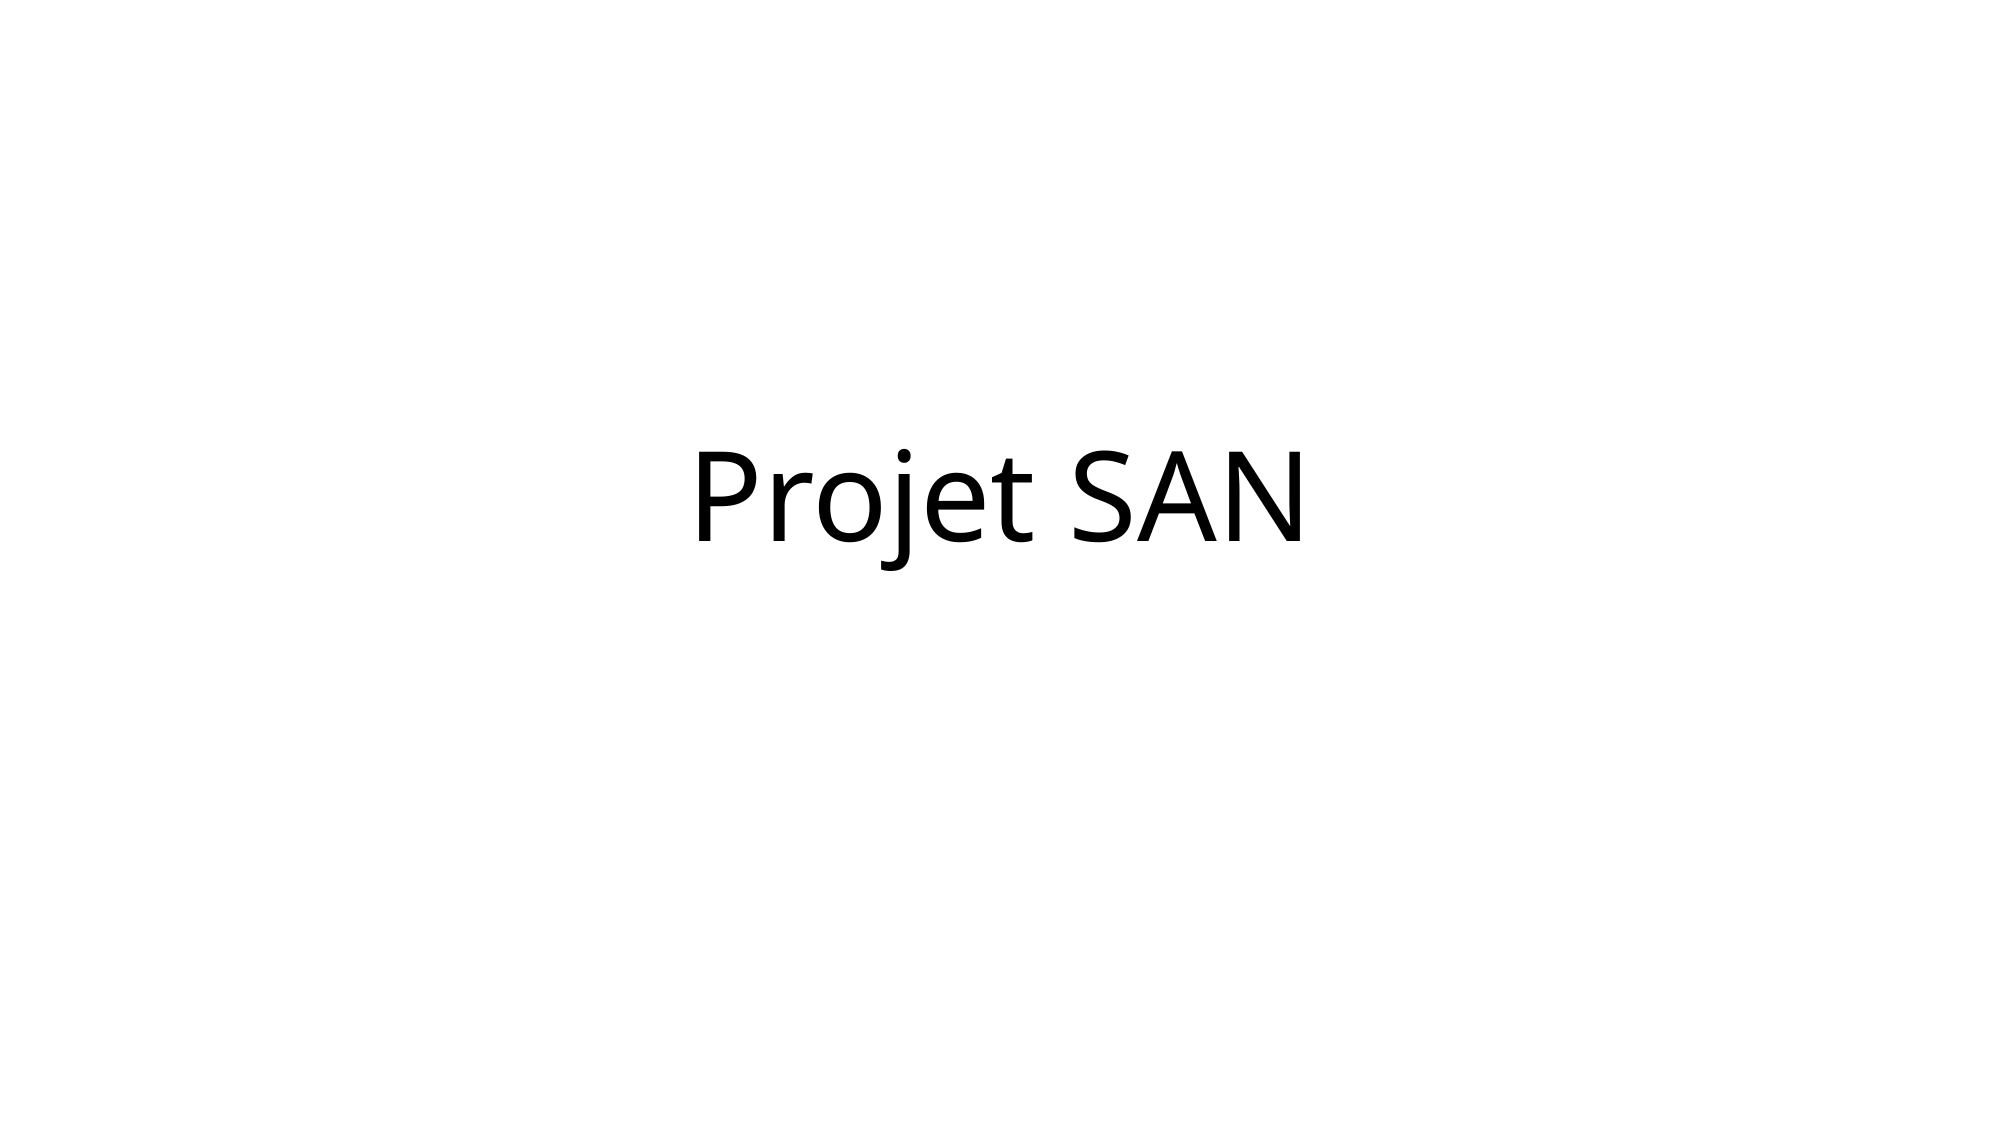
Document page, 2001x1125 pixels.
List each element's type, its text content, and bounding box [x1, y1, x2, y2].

title Projet SAN [249, 184, 1750, 576]
